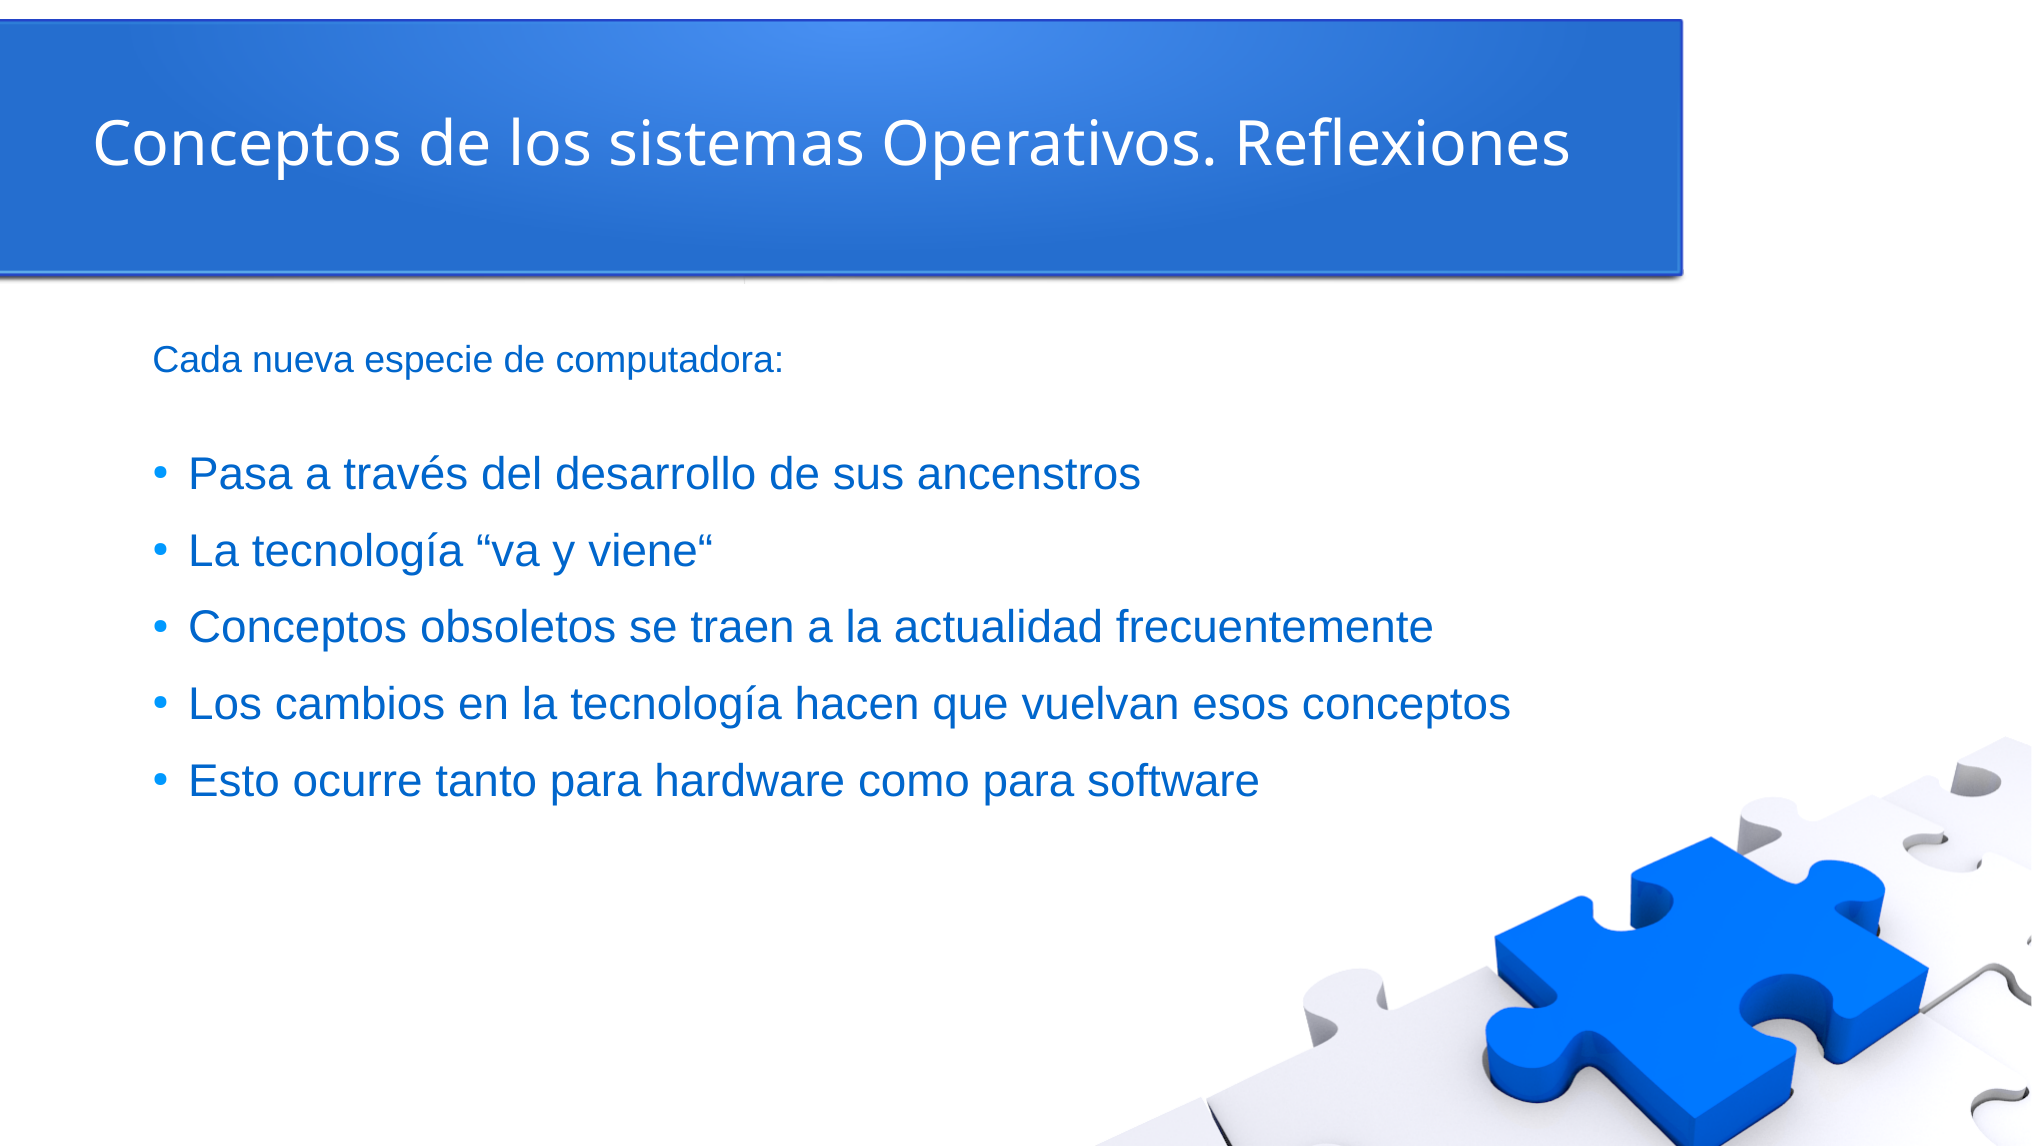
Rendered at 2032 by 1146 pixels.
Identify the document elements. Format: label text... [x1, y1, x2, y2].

title Conceptos de los sistemas Operativos. Reflexiones [0, 45, 1666, 237]
picture [1071, 605, 2032, 1146]
text_box Cada nueva especie de computadora: Pasa a través del desarrollo de sus ancenstros La tecnología “va y viene“ Conceptos obsoletos se traen a la actualidad frecuentemente Los cambios en la tecnología hacen que vuelvan esos conceptos Esto ocurre tanto para hardware como para software [137, 330, 1666, 981]
picture [0, 19, 1689, 284]
